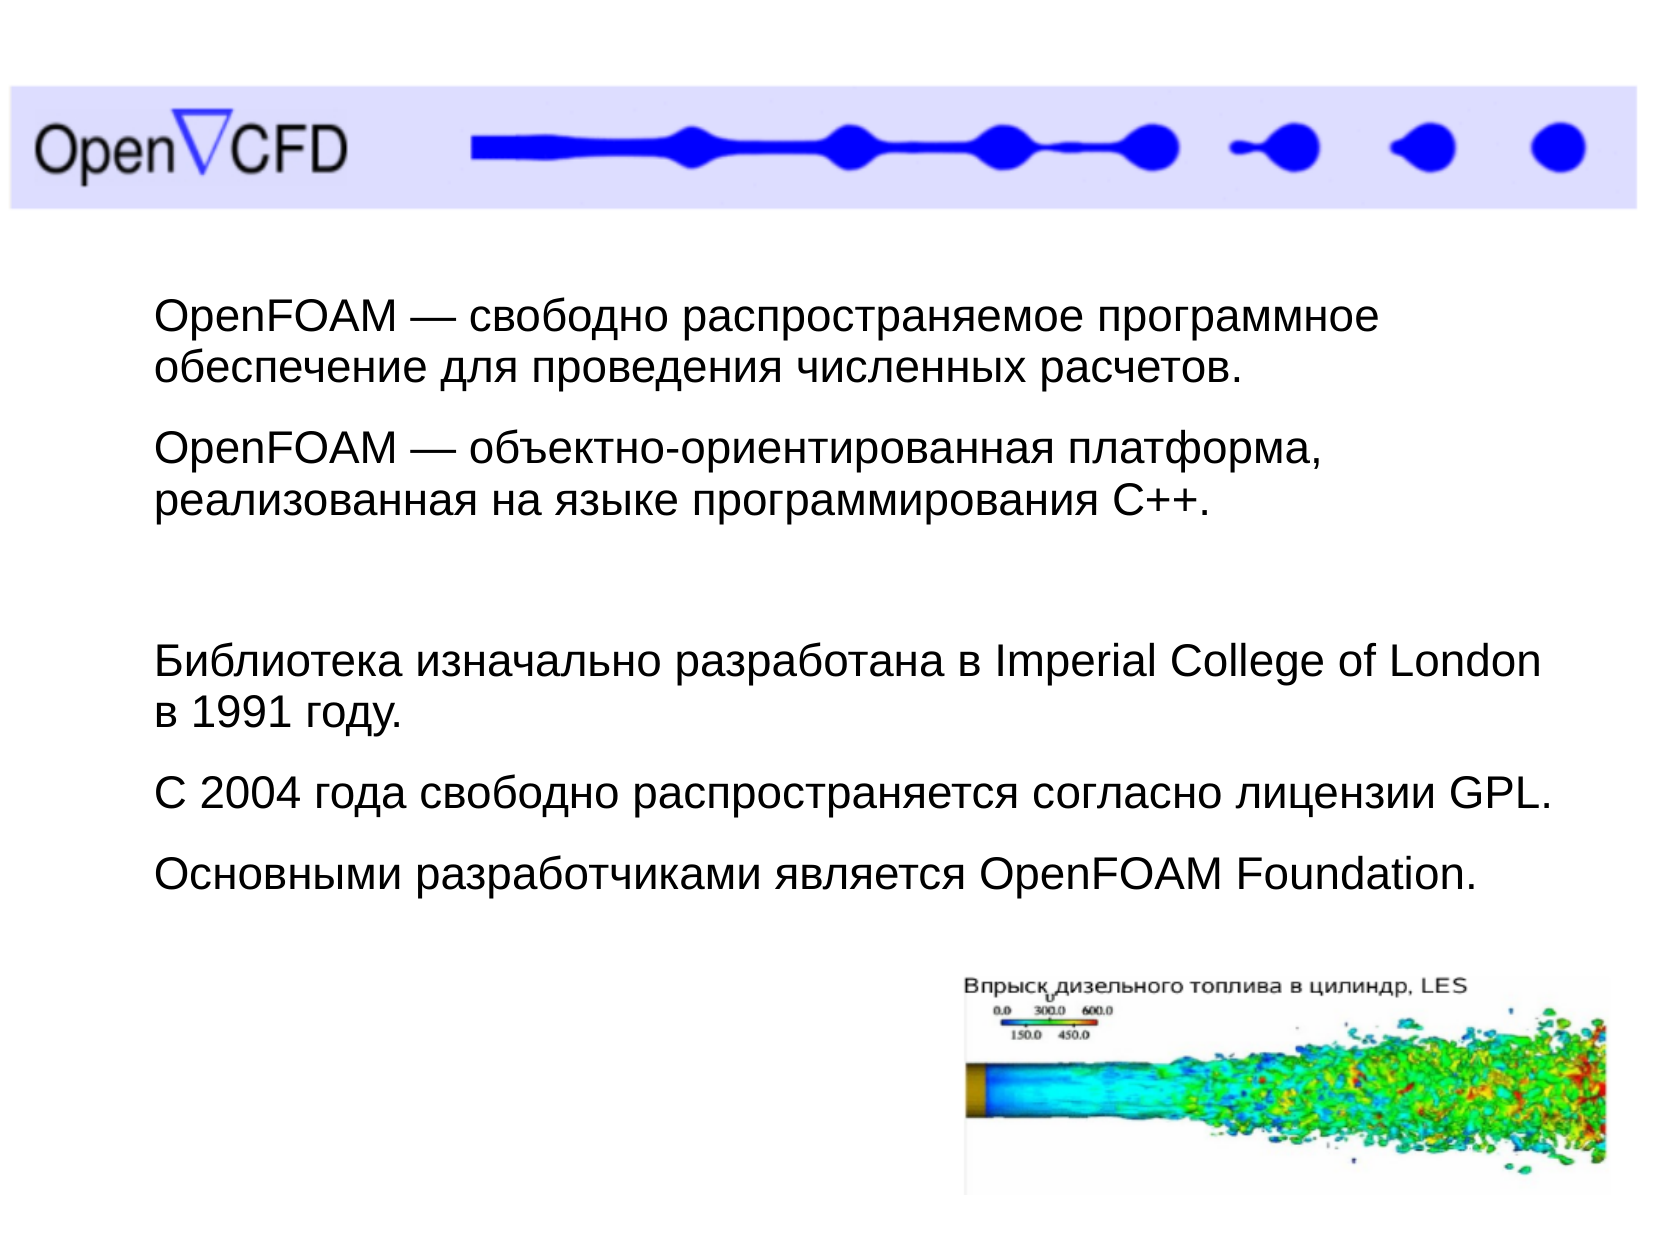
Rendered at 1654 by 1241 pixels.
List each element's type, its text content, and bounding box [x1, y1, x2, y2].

picture [944, 968, 1626, 1195]
list OpenFOAM — свободно распространяемое программное обеспечение для проведения численных расчетов. OpenFOAM — объектно-ориентированная платформа, реализованная на языке программирования C++. Библиотека изначально разработана в Imperial College of London в 1991 году. С 2004 года свободно распространяется согласно лицензии GPL. Основными разработчиками является OpenFOAM Foundation. [82, 290, 1571, 1170]
picture [0, 64, 1654, 224]
